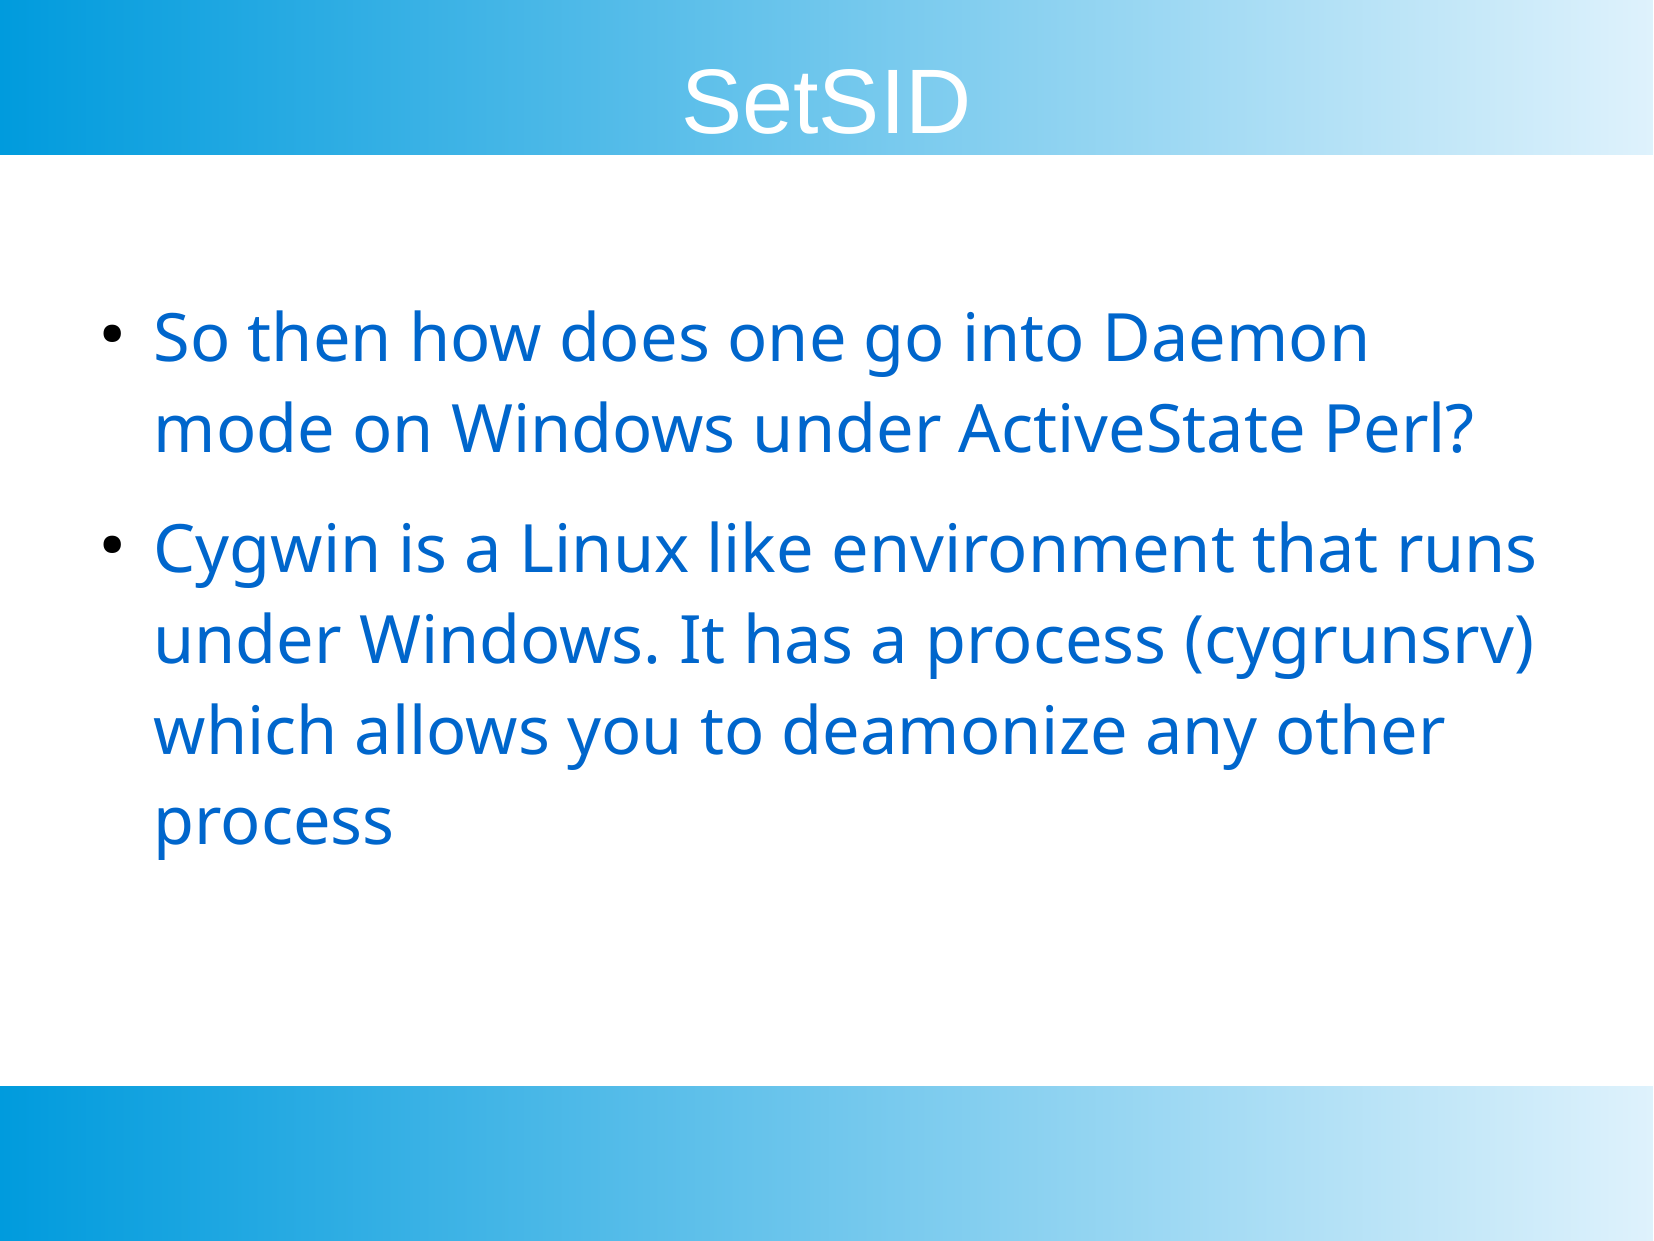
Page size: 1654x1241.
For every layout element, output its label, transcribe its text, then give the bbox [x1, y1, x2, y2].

title SetSID [82, 49, 1571, 155]
list So then how does one go into Daemon mode on Windows under ActiveState Perl? Cygwin is a Linux like environment that runs under Windows. It has a process (cygrunsrv) which allows you to deamonize any other process [82, 290, 1571, 1010]
